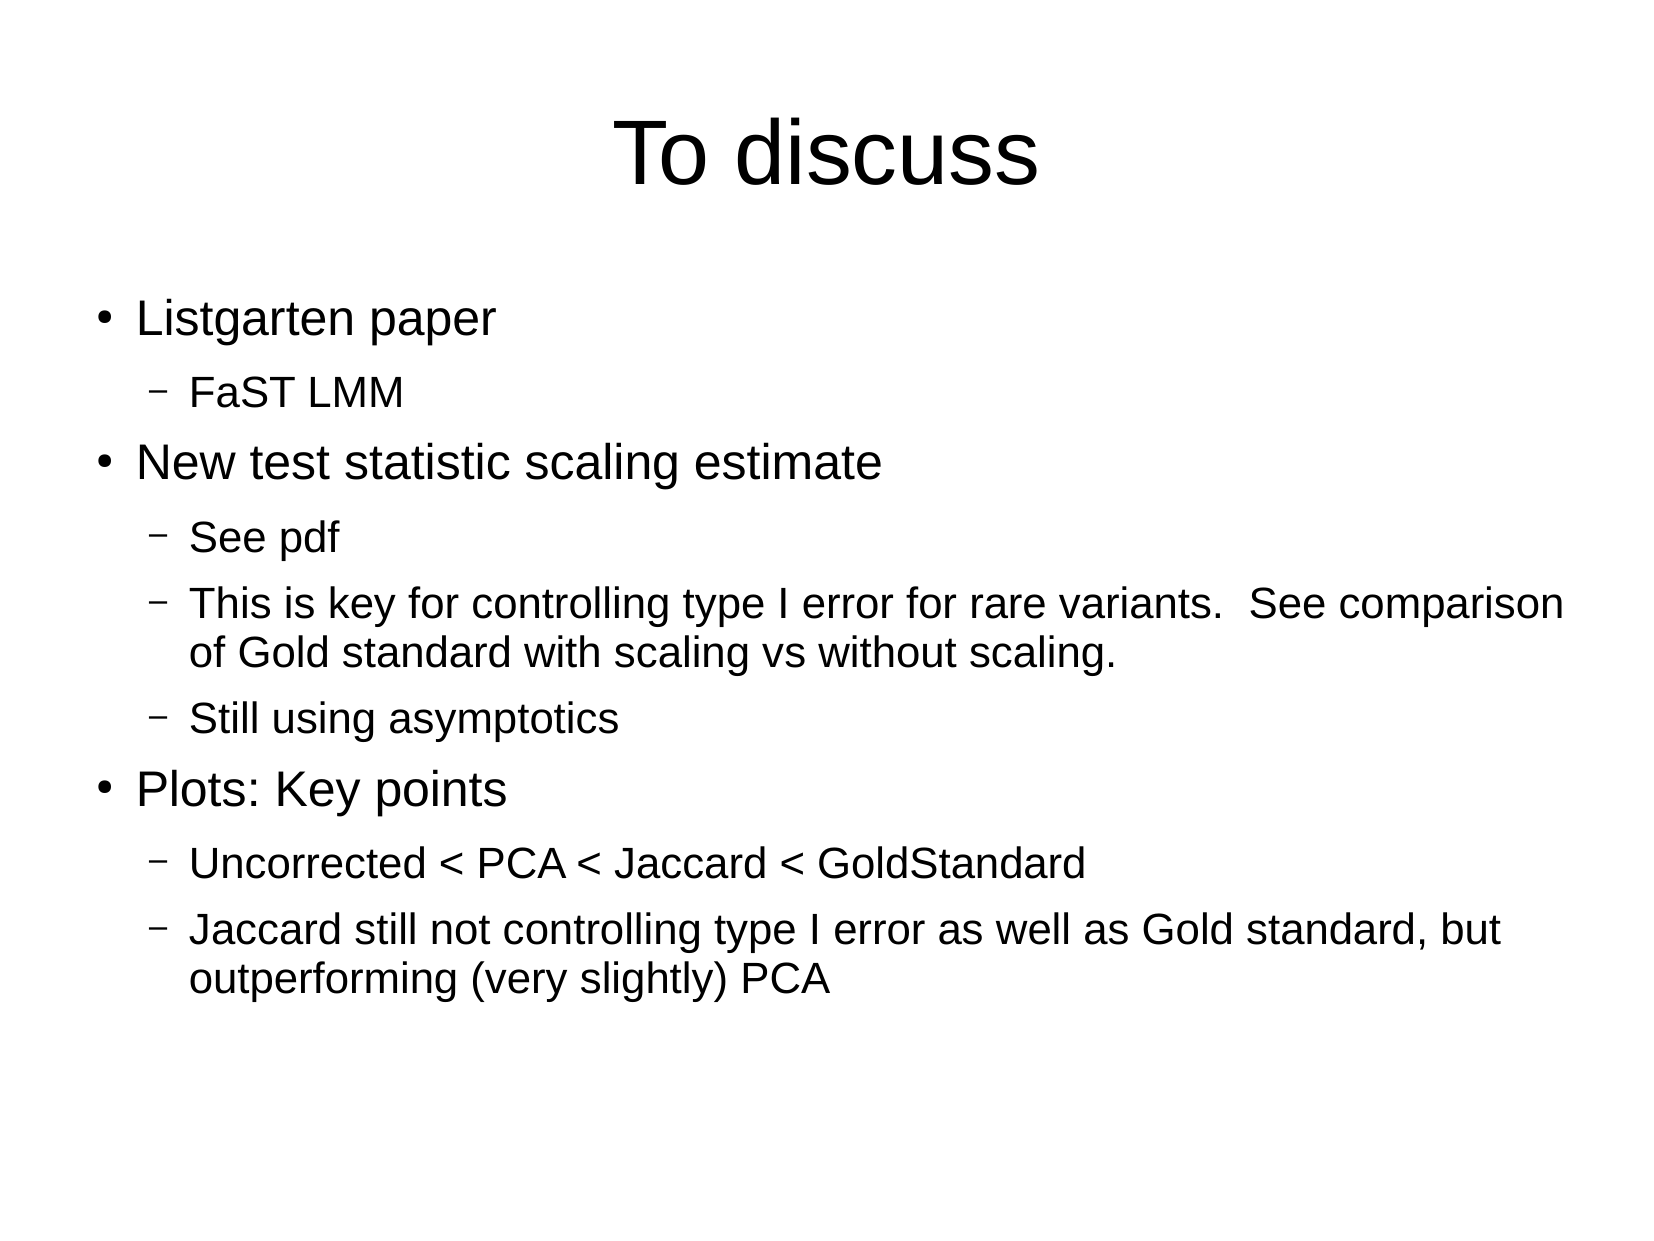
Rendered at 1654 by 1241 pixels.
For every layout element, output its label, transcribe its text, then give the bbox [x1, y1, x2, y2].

title To discuss [82, 49, 1571, 257]
list Listgarten paper FaST LMM New test statistic scaling estimate See pdf This is key for controlling type I error for rare variants. See comparison of Gold standard with scaling vs without scaling. Still using asymptotics Plots: Key points Uncorrected < PCA < Jaccard < GoldStandard Jaccard still not controlling type I error as well as Gold standard, but outperforming (very slightly) PCA [82, 290, 1571, 1010]
